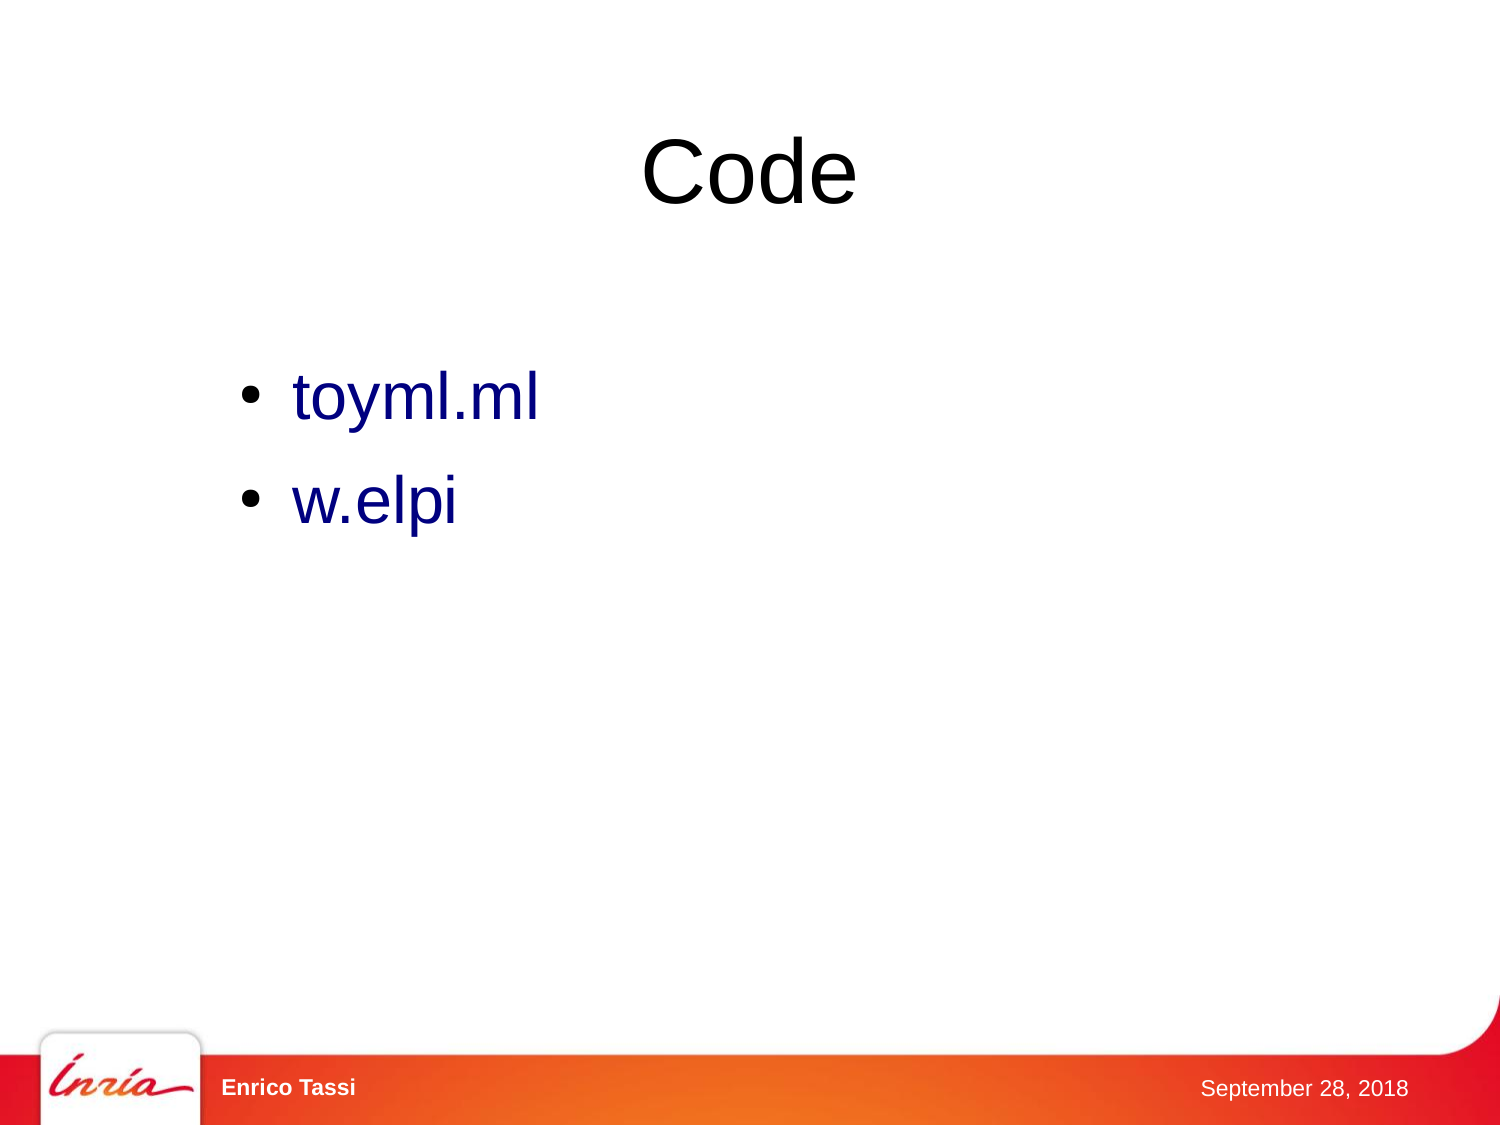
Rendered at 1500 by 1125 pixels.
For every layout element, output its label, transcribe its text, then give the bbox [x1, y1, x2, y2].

picture [0, 947, 1500, 1125]
title Code [131, 77, 1369, 266]
list toyml.ml w.elpi [221, 358, 1459, 1049]
